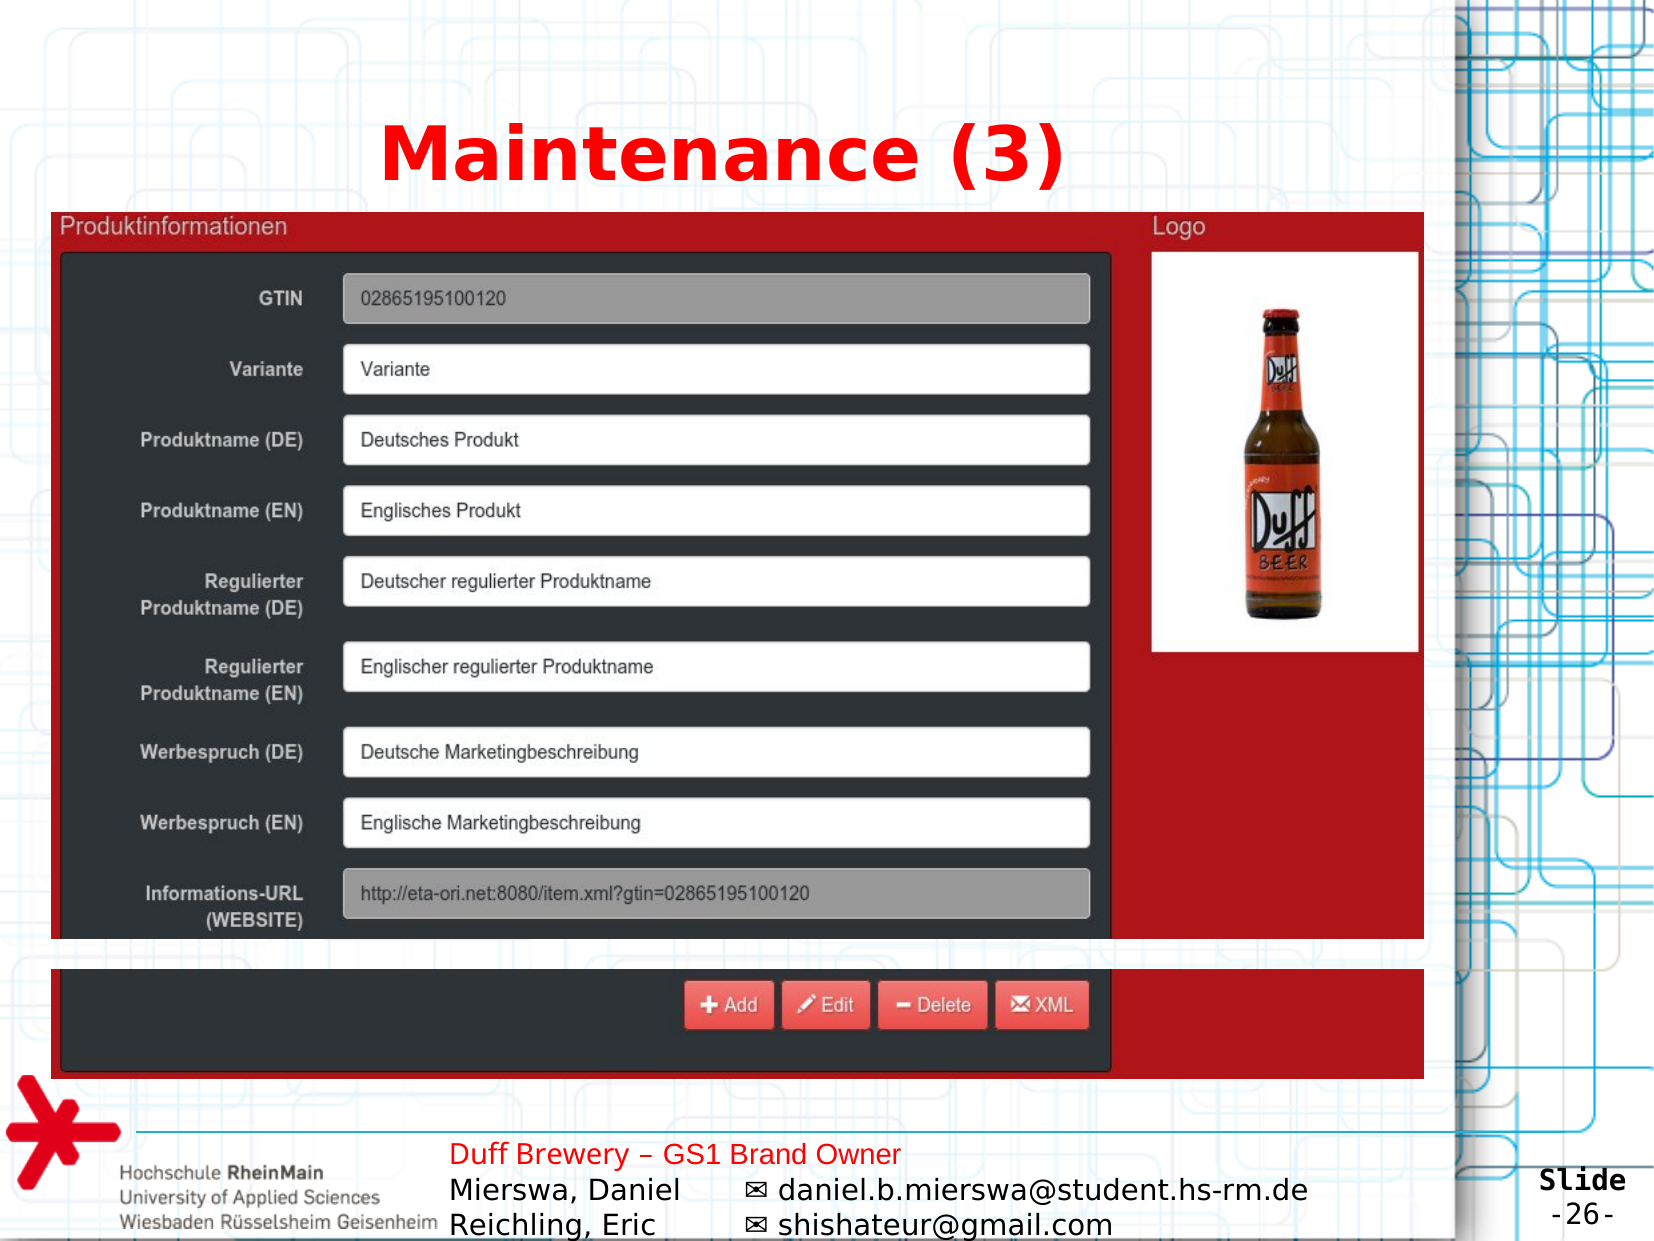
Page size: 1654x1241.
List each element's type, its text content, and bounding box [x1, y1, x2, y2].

title Maintenance (3) [29, 70, 1418, 239]
picture [964, 1221, 973, 1233]
picture [568, 1221, 577, 1233]
picture [0, 0, 1654, 1241]
